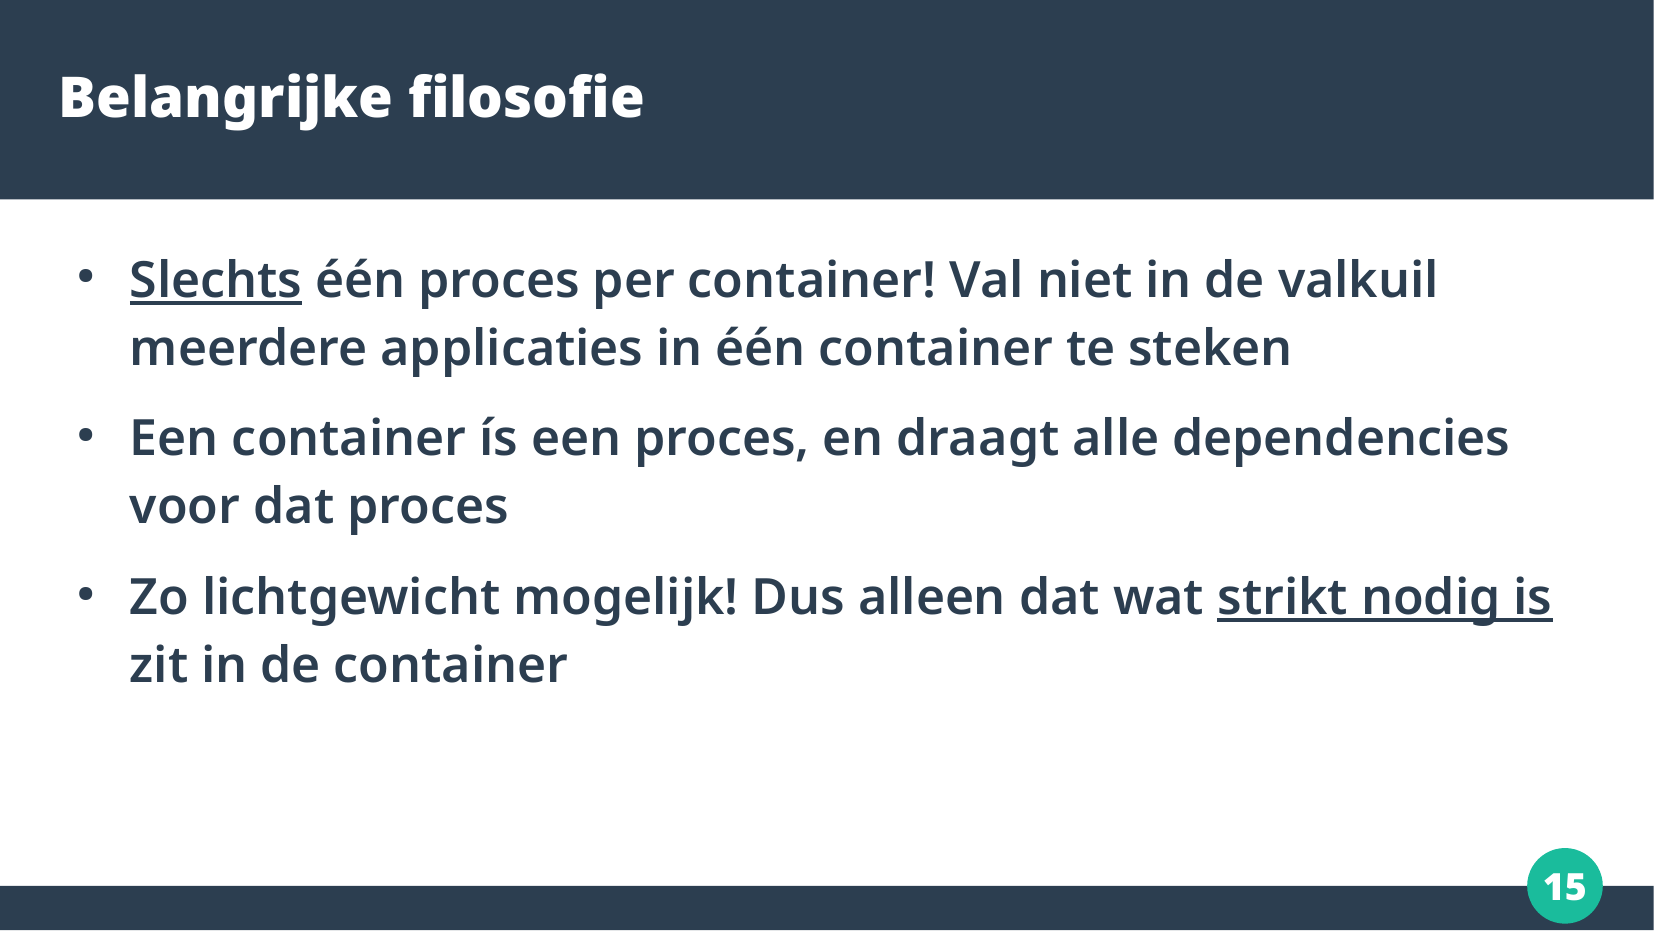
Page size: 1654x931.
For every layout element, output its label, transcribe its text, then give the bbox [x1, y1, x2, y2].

list Slechts één proces per container! Val niet in de valkuil meerdere applicaties in één container te steken Een container ís een proces, en draagt alle dependencies voor dat proces Zo lichtgewicht mogelijk! Dus alleen dat wat strikt nodig is zit in de container [59, 243, 1595, 864]
title Belangrijke filosofie [59, 37, 1595, 156]
